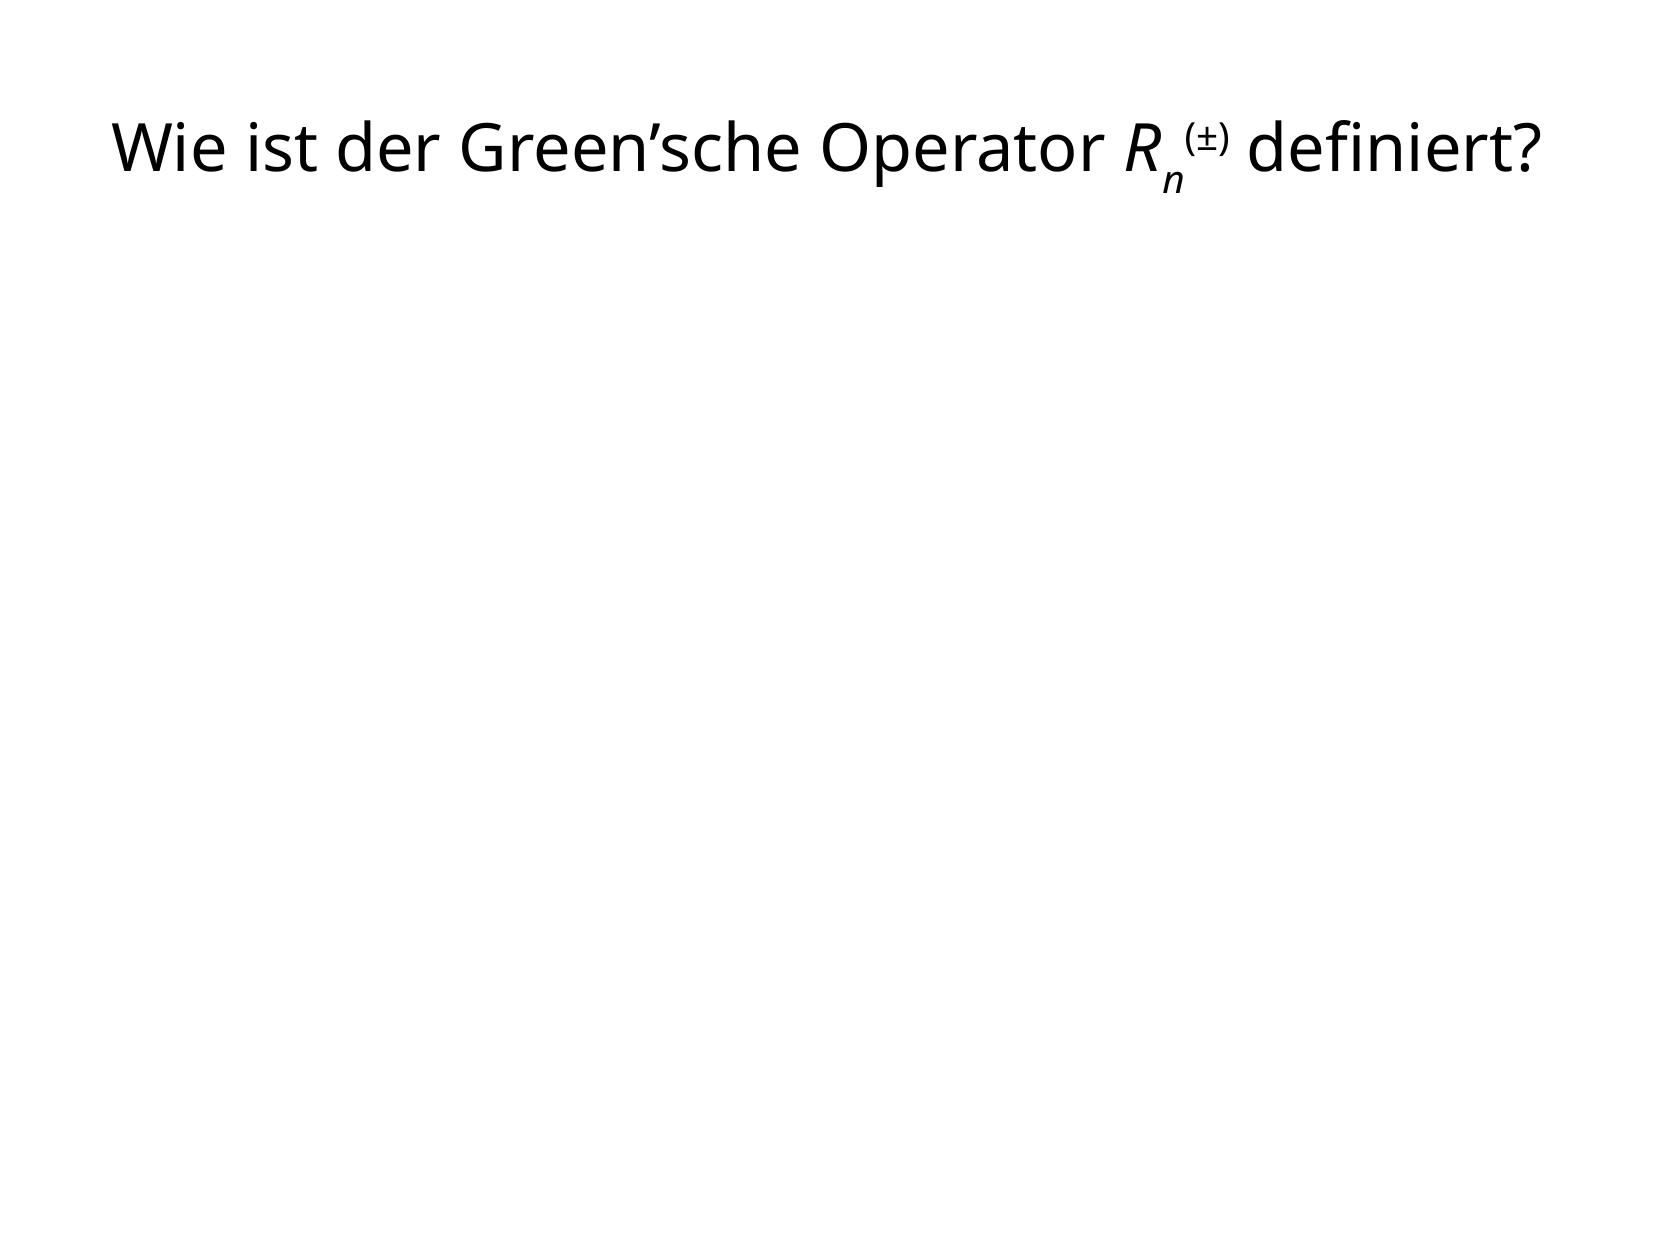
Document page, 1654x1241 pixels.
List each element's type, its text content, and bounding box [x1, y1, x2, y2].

title Wie ist der Green’sche Operator Rn(±) definiert? [82, 49, 1571, 257]
